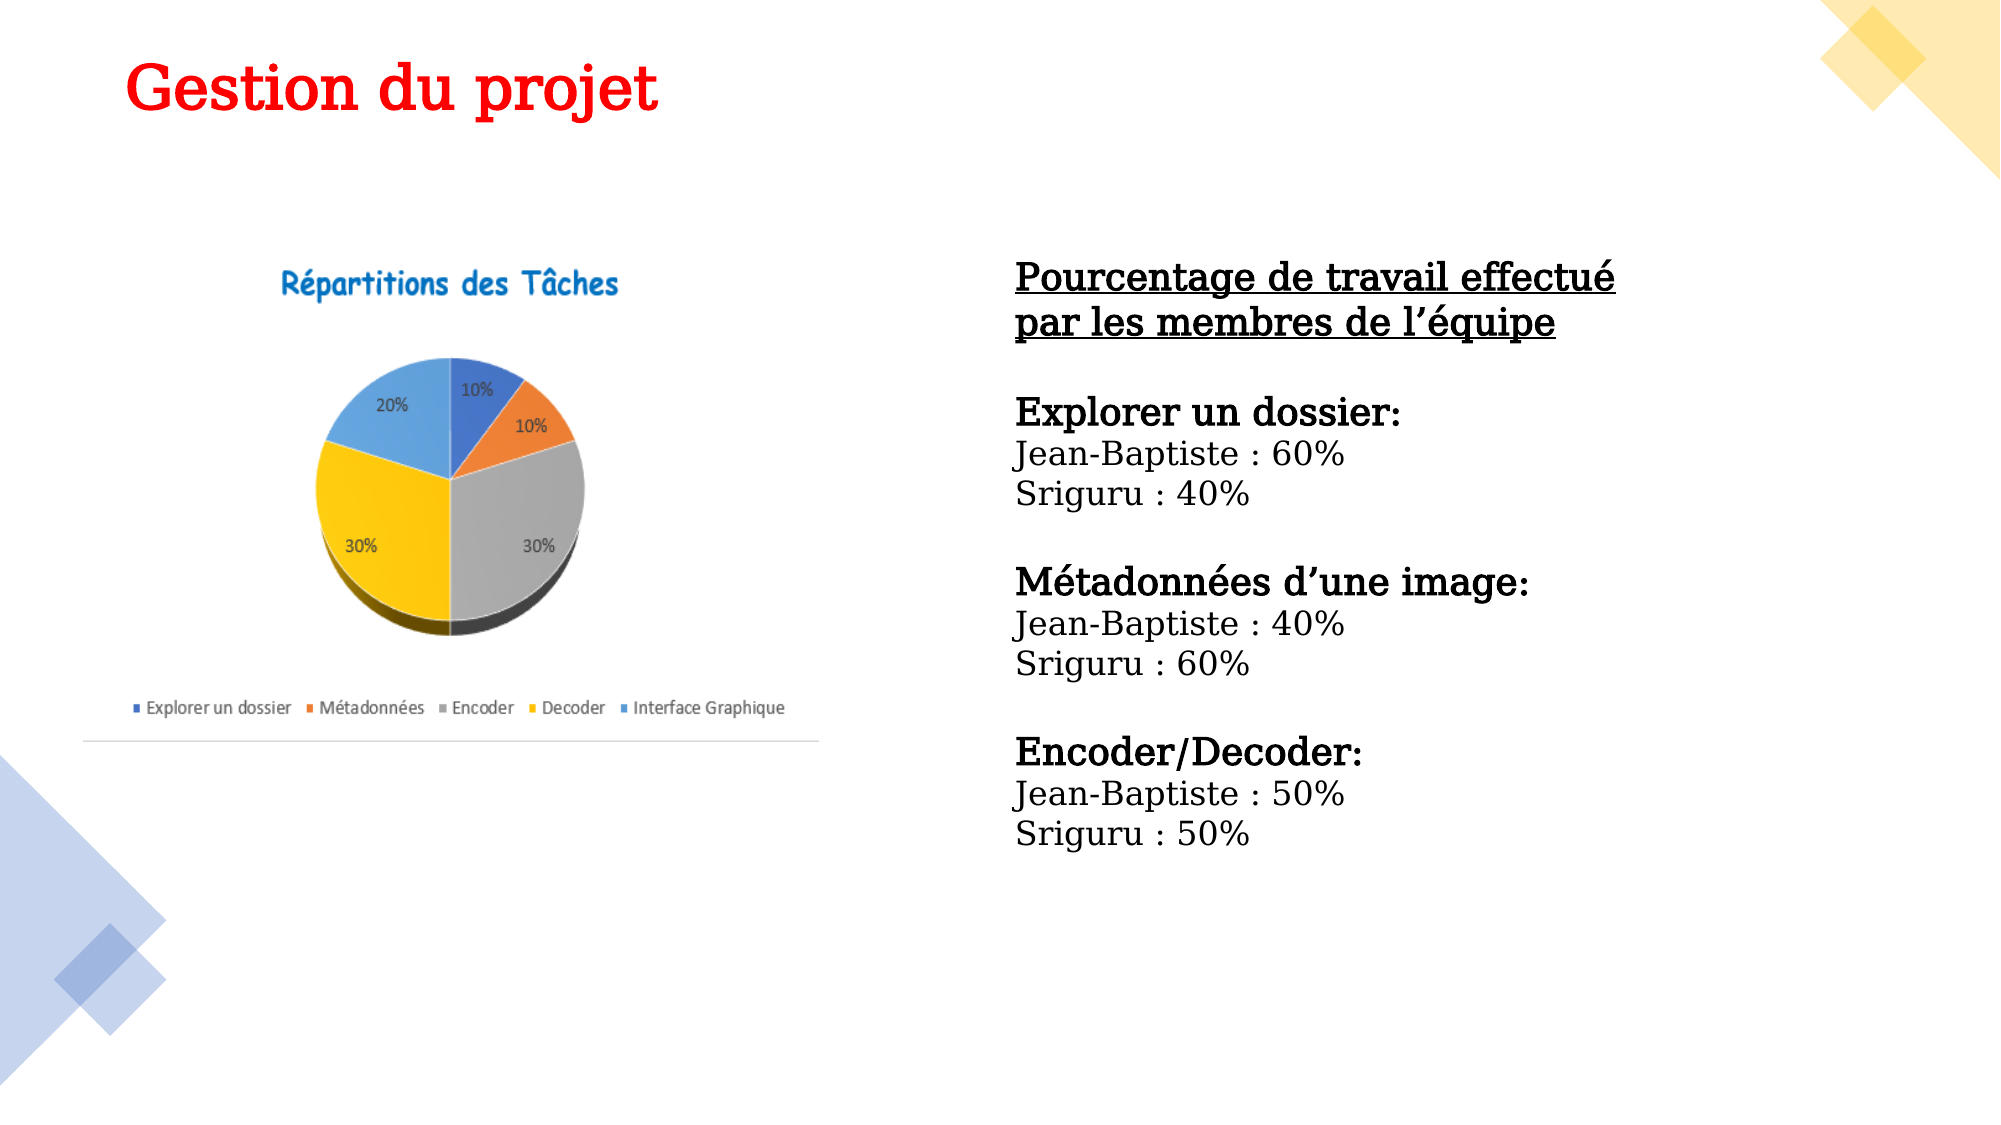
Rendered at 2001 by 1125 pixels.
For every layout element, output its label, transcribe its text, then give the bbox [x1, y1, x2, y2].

text_box [0, 0, 2000, 1125]
title Gestion du projet [110, 14, 1243, 165]
picture [83, 245, 819, 742]
text_box Pourcentage de travail effectué par les membres de l’équipe Explorer un dossier: Jean-Baptiste : 60% Sriguru : 40% Métadonnées d’une image: Jean-Baptiste : 40% Sriguru : 60% Encoder/Decoder: Jean-Baptiste : 50% Sriguru : 50% [999, 245, 1676, 867]
